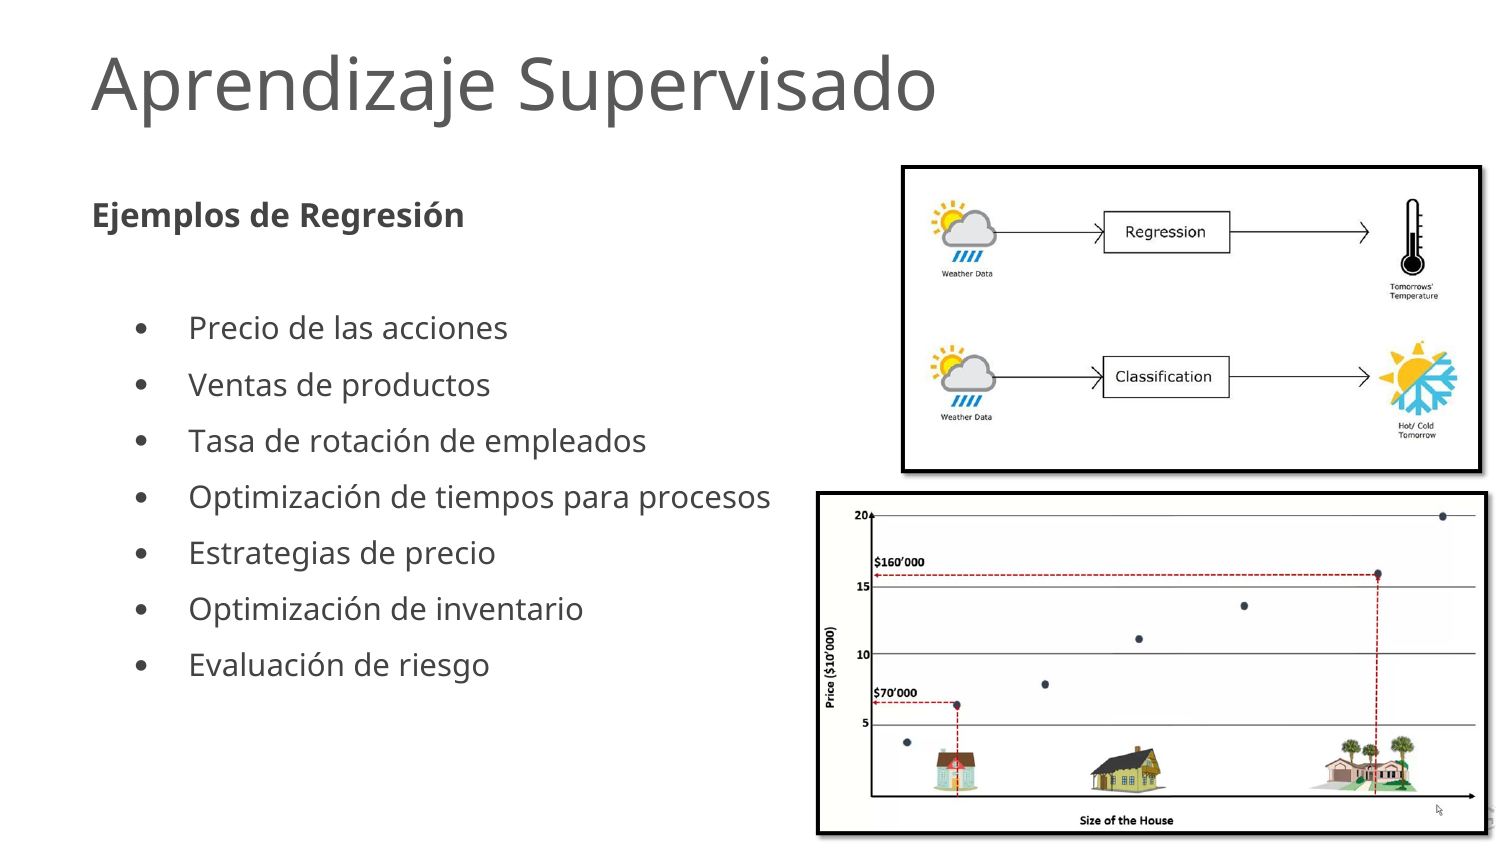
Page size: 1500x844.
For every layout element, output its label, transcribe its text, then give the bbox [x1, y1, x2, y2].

picture [897, 161, 1491, 482]
title Aprendizaje Supervisado [76, 0, 1281, 141]
text_box Ejemplos de Regresión Precio de las acciones Ventas de productos Tasa de rotación de empleados Optimización de tiempos para procesos Estrategias de precio Optimización de inventario Evaluación de riesgo [76, 158, 1302, 686]
picture [812, 487, 1500, 844]
